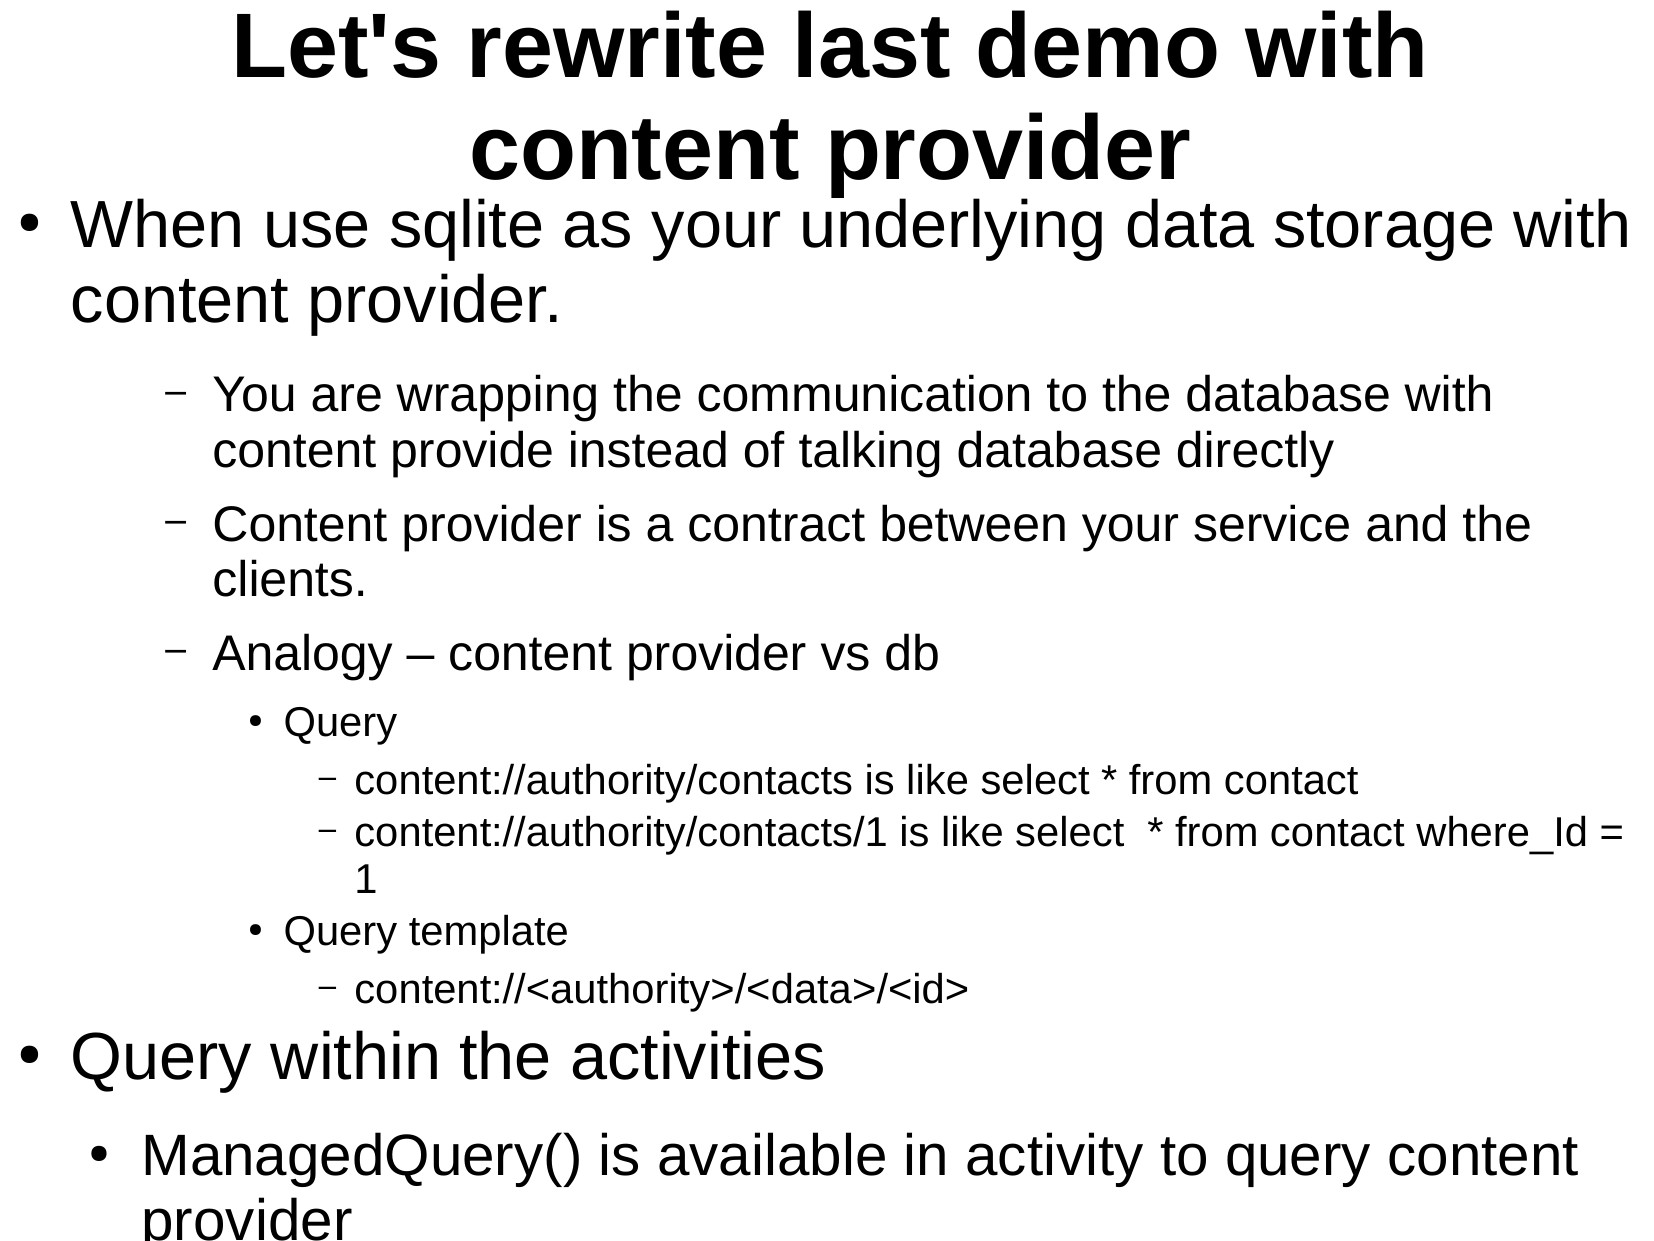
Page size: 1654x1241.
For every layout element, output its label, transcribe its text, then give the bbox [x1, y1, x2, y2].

list When use sqlite as your underlying data storage with content provider. You are wrapping the communication to the database with content provide instead of talking database directly Content provider is a contract between your service and the clients. Analogy – content provider vs db Query content://authority/contacts is like select * from contact content://authority/contacts/1 is like select * from contact where_Id = 1 Query template content://<authority>/<data>/<id> Query within the activities ManagedQuery() is available in activity to query content provider [0, 187, 1651, 1241]
title Let's rewrite last demo with content provider [86, 0, 1576, 187]
